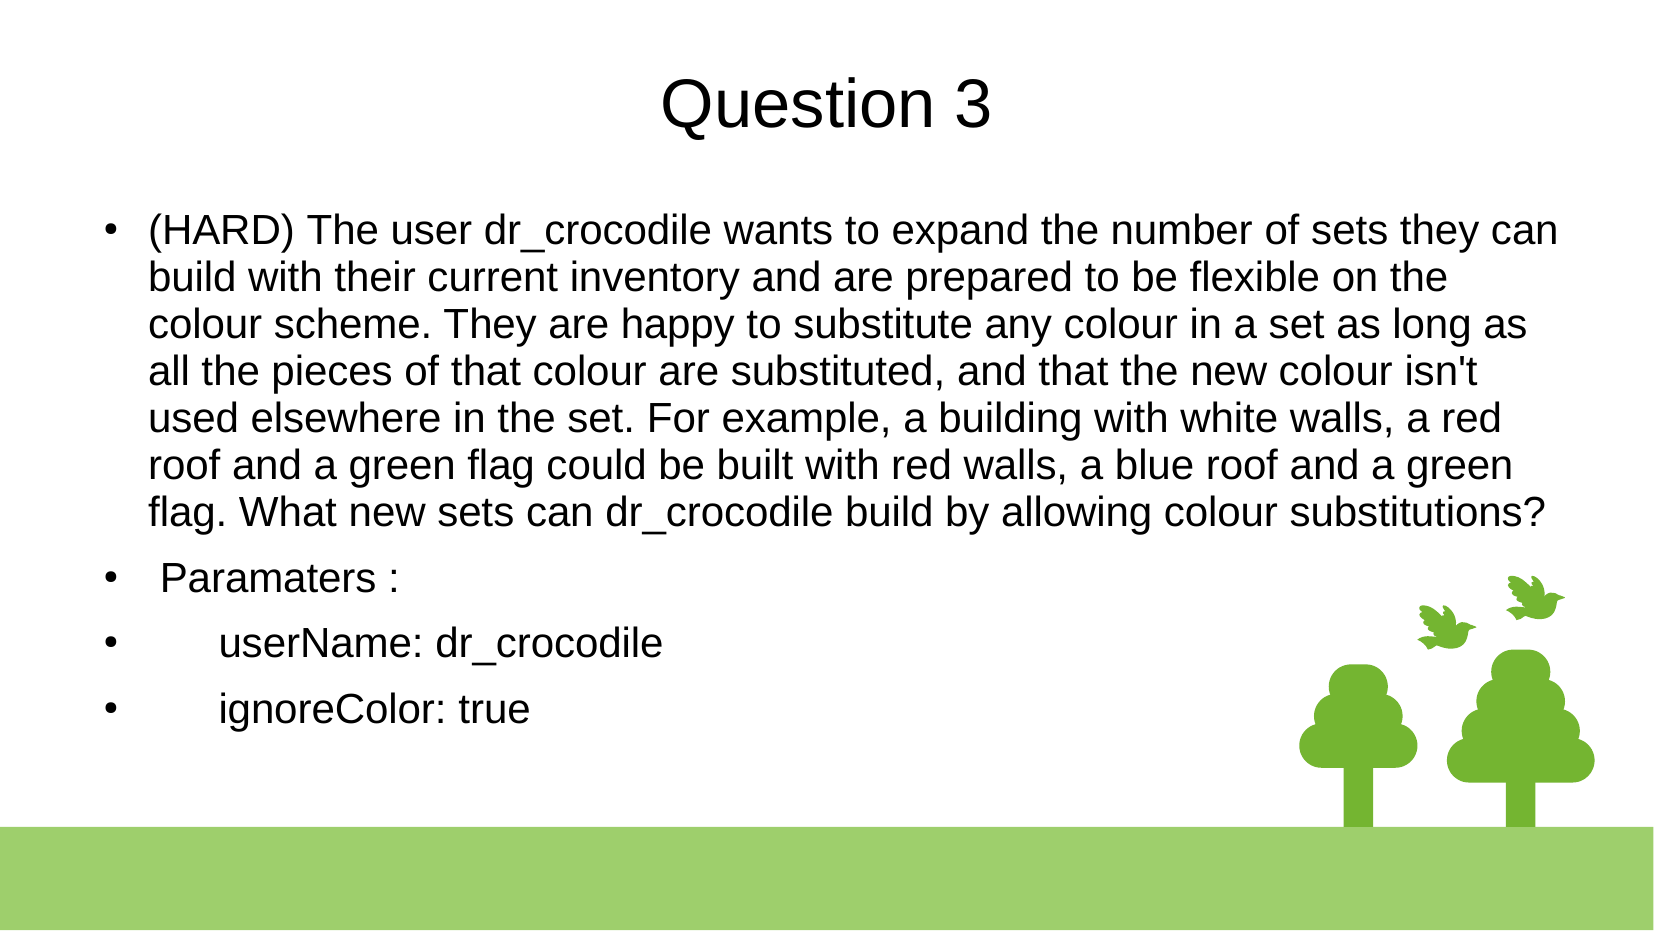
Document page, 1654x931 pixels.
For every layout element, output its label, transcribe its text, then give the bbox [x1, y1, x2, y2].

list (HARD) The user dr_crocodile wants to expand the number of sets they can build with their current inventory and are prepared to be flexible on the colour scheme. They are happy to substitute any colour in a set as long as all the pieces of that colour are substituted, and that the new colour isn't used elsewhere in the set. For example, a building with white walls, a red roof and a green flag could be built with red walls, a blue roof and a green flag. What new sets can dr_crocodile build by allowing colour substitutions? Paramaters : userName: dr_crocodile ignoreColor: true [88, 206, 1565, 739]
title Question 3 [88, 29, 1565, 178]
